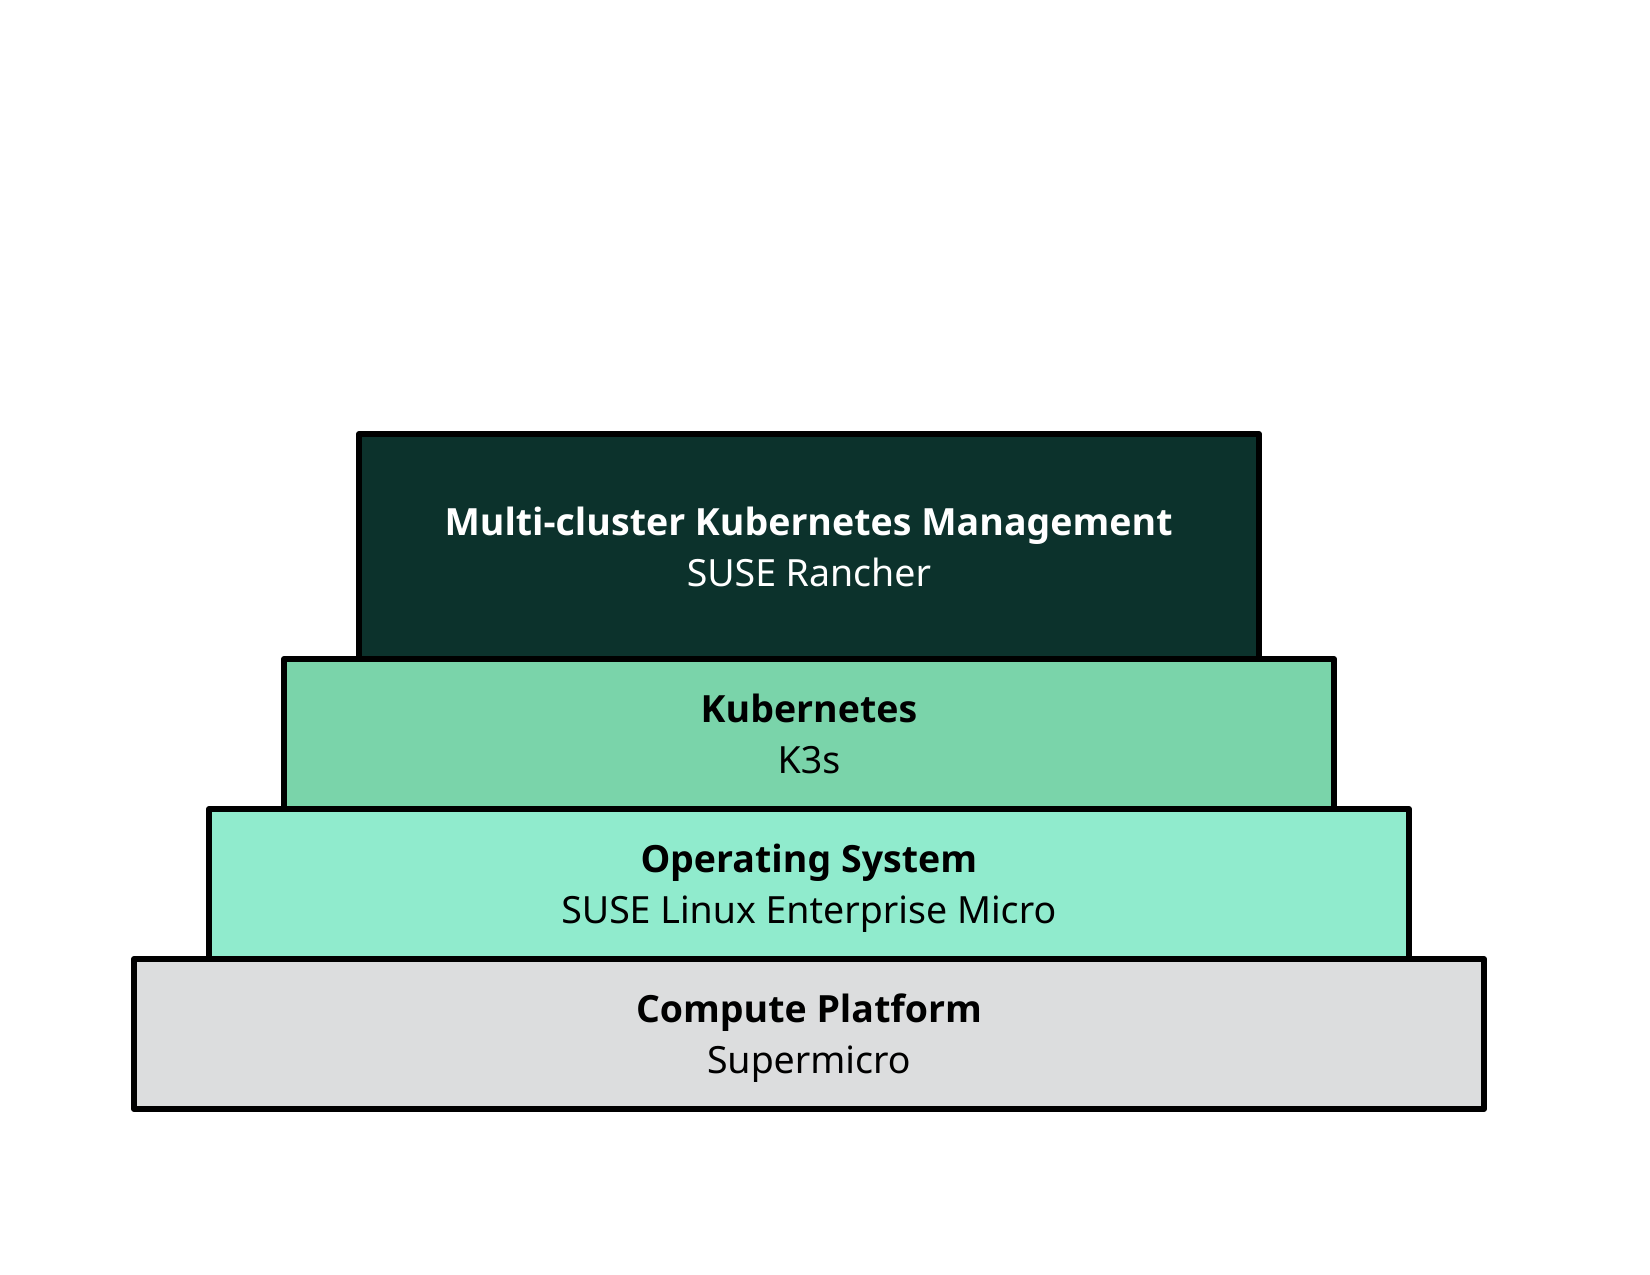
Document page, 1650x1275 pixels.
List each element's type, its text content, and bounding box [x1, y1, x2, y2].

text_box Compute Platform Supermicro [134, 959, 1485, 1110]
text_box Multi-cluster Kubernetes Management SUSE Rancher [359, 434, 1260, 660]
text_box Operating System SUSE Linux Enterprise Micro [209, 809, 1410, 960]
text_box Kubernetes K3s [284, 659, 1335, 810]
